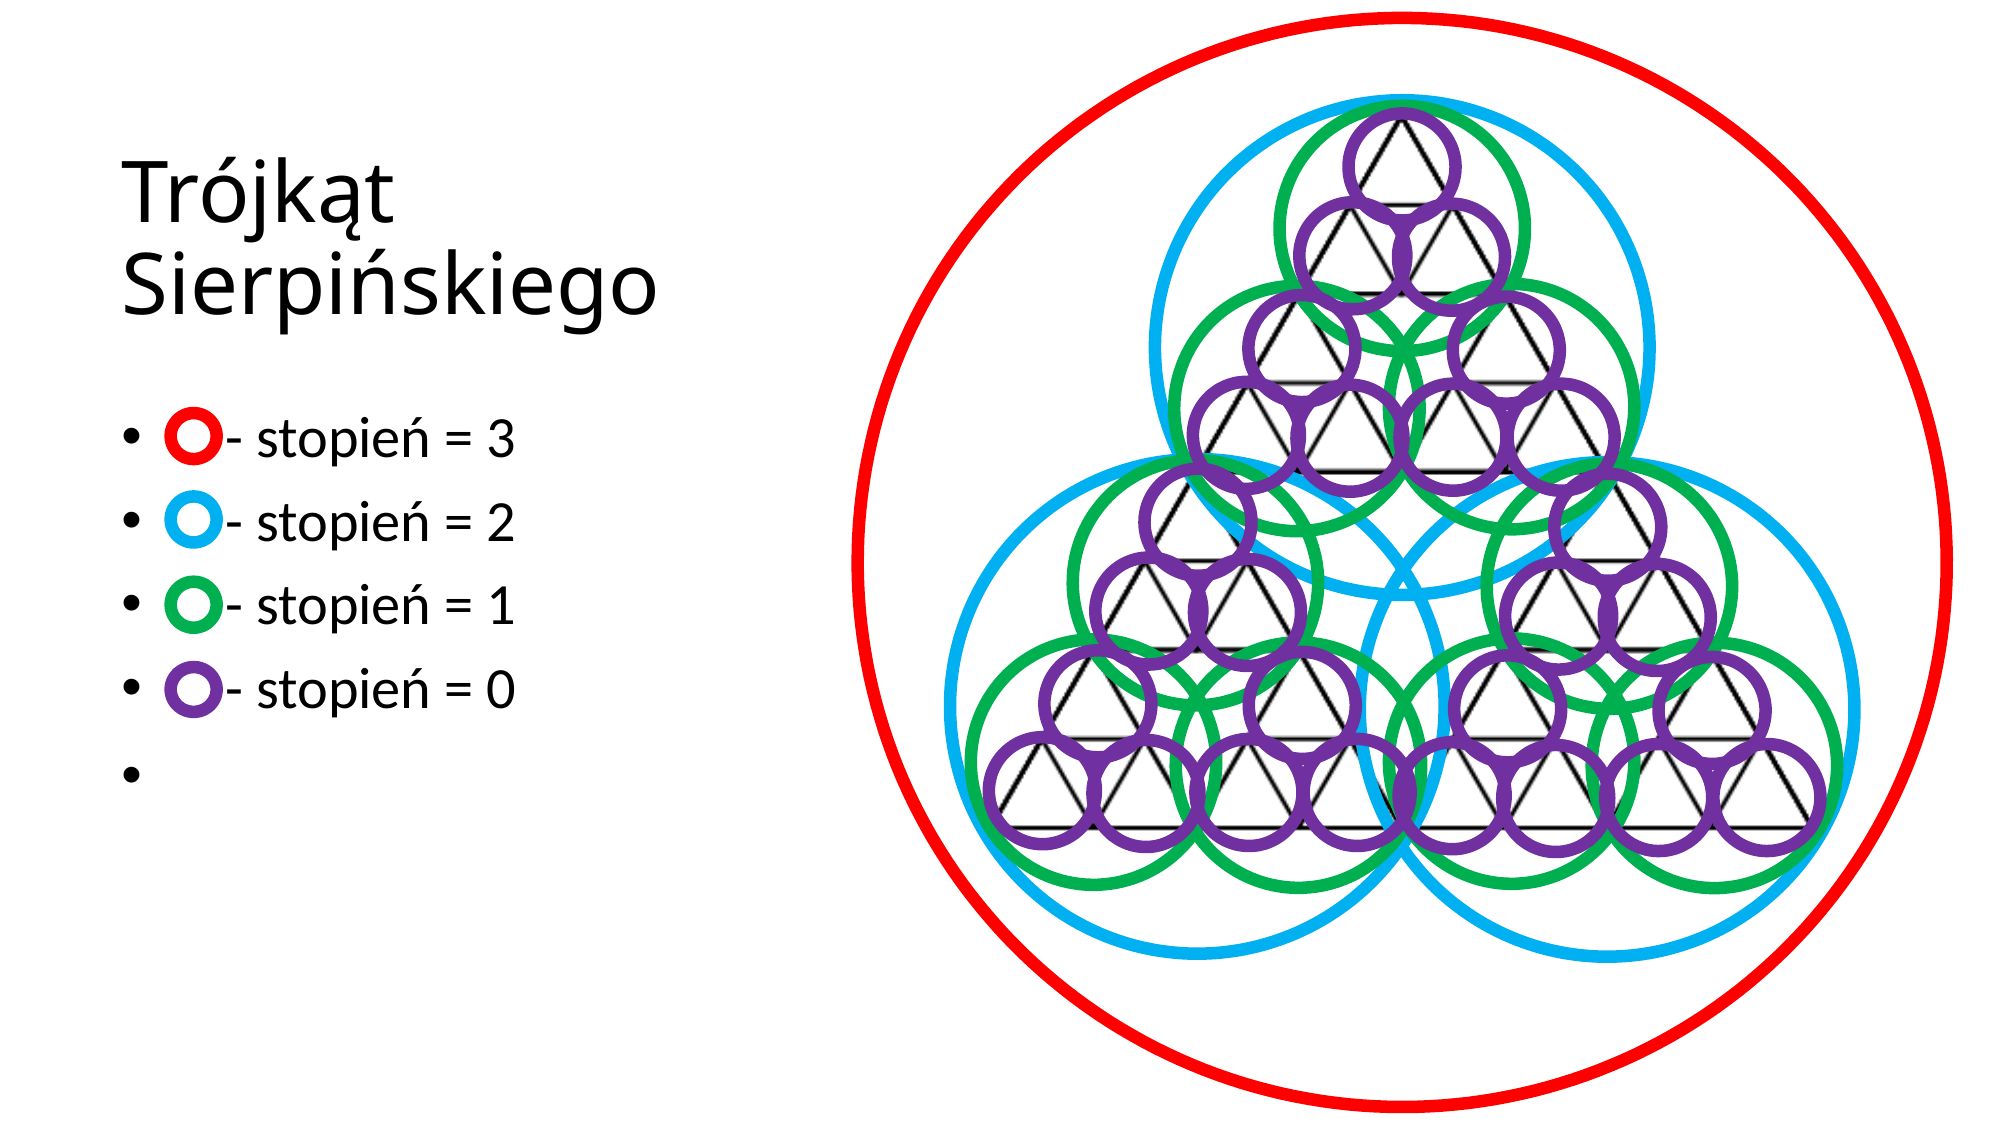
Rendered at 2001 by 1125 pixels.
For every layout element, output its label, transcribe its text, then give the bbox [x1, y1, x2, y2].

picture [1482, 829, 1522, 849]
picture [1051, 658, 1145, 751]
picture [1205, 566, 1294, 655]
picture [1468, 484, 1526, 521]
picture [1599, 715, 1626, 766]
picture [1495, 531, 1549, 569]
picture [1355, 352, 1392, 388]
picture [1460, 303, 1553, 397]
picture [996, 744, 1087, 837]
picture [1317, 525, 1394, 587]
picture [1660, 653, 1687, 664]
picture [1722, 650, 1813, 758]
picture [1409, 414, 1413, 431]
picture [1367, 674, 1396, 738]
picture [1207, 836, 1226, 849]
picture [1428, 753, 1433, 771]
picture [1108, 658, 1140, 684]
picture [1561, 709, 1595, 746]
picture [1235, 474, 1252, 482]
picture [1665, 664, 1759, 757]
picture [991, 103, 1330, 556]
picture [991, 481, 1114, 682]
picture [1412, 523, 1491, 587]
picture [1151, 478, 1239, 569]
picture [1469, 309, 1485, 323]
picture [1353, 315, 1393, 344]
picture [1370, 748, 1395, 820]
picture [1438, 118, 1518, 267]
picture [1397, 719, 1413, 756]
picture [1252, 492, 1295, 524]
picture [1396, 365, 1412, 406]
picture [1310, 746, 1383, 839]
picture [1009, 841, 1025, 849]
picture [1102, 564, 1191, 654]
picture [1565, 489, 1592, 509]
picture [1720, 751, 1813, 844]
picture [1314, 590, 1377, 651]
picture [1410, 210, 1498, 301]
picture [1205, 671, 1251, 698]
picture [1623, 751, 1705, 844]
picture [1429, 590, 1489, 650]
picture [1493, 577, 1512, 616]
picture [1511, 752, 1597, 845]
picture [1060, 824, 1121, 849]
picture [1528, 668, 1546, 683]
picture [1633, 709, 1658, 740]
picture [1256, 659, 1349, 752]
picture [1200, 389, 1291, 466]
picture [1614, 763, 1628, 812]
picture [1299, 580, 1311, 608]
picture [1162, 117, 1335, 398]
picture [1607, 844, 1615, 849]
picture [1181, 295, 1273, 440]
picture [1355, 120, 1449, 214]
picture [1439, 496, 1467, 506]
picture [1597, 652, 1626, 682]
picture [1556, 475, 1577, 484]
picture [1305, 391, 1392, 485]
picture [1286, 119, 1365, 265]
picture [1213, 704, 1248, 739]
picture [1495, 465, 1512, 481]
picture [1412, 675, 1438, 741]
picture [1475, 103, 1813, 559]
picture [1521, 291, 1628, 443]
picture [1514, 390, 1608, 468]
picture [1615, 571, 1704, 660]
picture [1079, 471, 1165, 633]
picture [1256, 653, 1269, 658]
picture [991, 648, 1074, 758]
picture [1184, 712, 1208, 761]
picture [1469, 117, 1643, 385]
picture [1381, 292, 1424, 335]
picture [1565, 482, 1654, 574]
picture [1559, 671, 1606, 702]
picture [1461, 297, 1475, 303]
picture [1415, 316, 1455, 344]
picture [1256, 532, 1310, 569]
picture [1190, 843, 1199, 849]
picture [1690, 484, 1813, 681]
picture [1421, 749, 1497, 842]
picture [1523, 646, 1569, 663]
picture [1344, 493, 1375, 508]
picture [1461, 662, 1554, 756]
picture [1691, 825, 1734, 849]
picture [1306, 209, 1395, 300]
list - stopień = 3 - stopień = 2 - stopień = 1 - stopień = 0 [106, 399, 706, 1021]
picture [1210, 746, 1296, 839]
picture [1512, 569, 1601, 654]
picture [991, 103, 1096, 194]
picture [1338, 656, 1356, 675]
picture [1151, 707, 1180, 739]
picture [1182, 765, 1190, 801]
picture [1315, 304, 1343, 328]
picture [1271, 820, 1335, 849]
picture [1416, 351, 1452, 384]
title Trójkąt Sierpińskiego [106, 103, 706, 379]
picture [1415, 390, 1500, 484]
picture [1179, 647, 1217, 684]
picture [1708, 103, 1813, 194]
picture [1101, 747, 1182, 840]
picture [1255, 302, 1349, 395]
picture [1204, 769, 1209, 788]
picture [1368, 481, 1441, 556]
picture [1281, 483, 1342, 523]
picture [1372, 602, 1433, 689]
picture [1130, 652, 1141, 657]
picture [1149, 670, 1188, 698]
picture [1448, 647, 1496, 687]
picture [1637, 474, 1725, 628]
picture [1677, 672, 1686, 680]
picture [1208, 482, 1243, 511]
picture [1623, 676, 1661, 701]
picture [1513, 494, 1555, 523]
